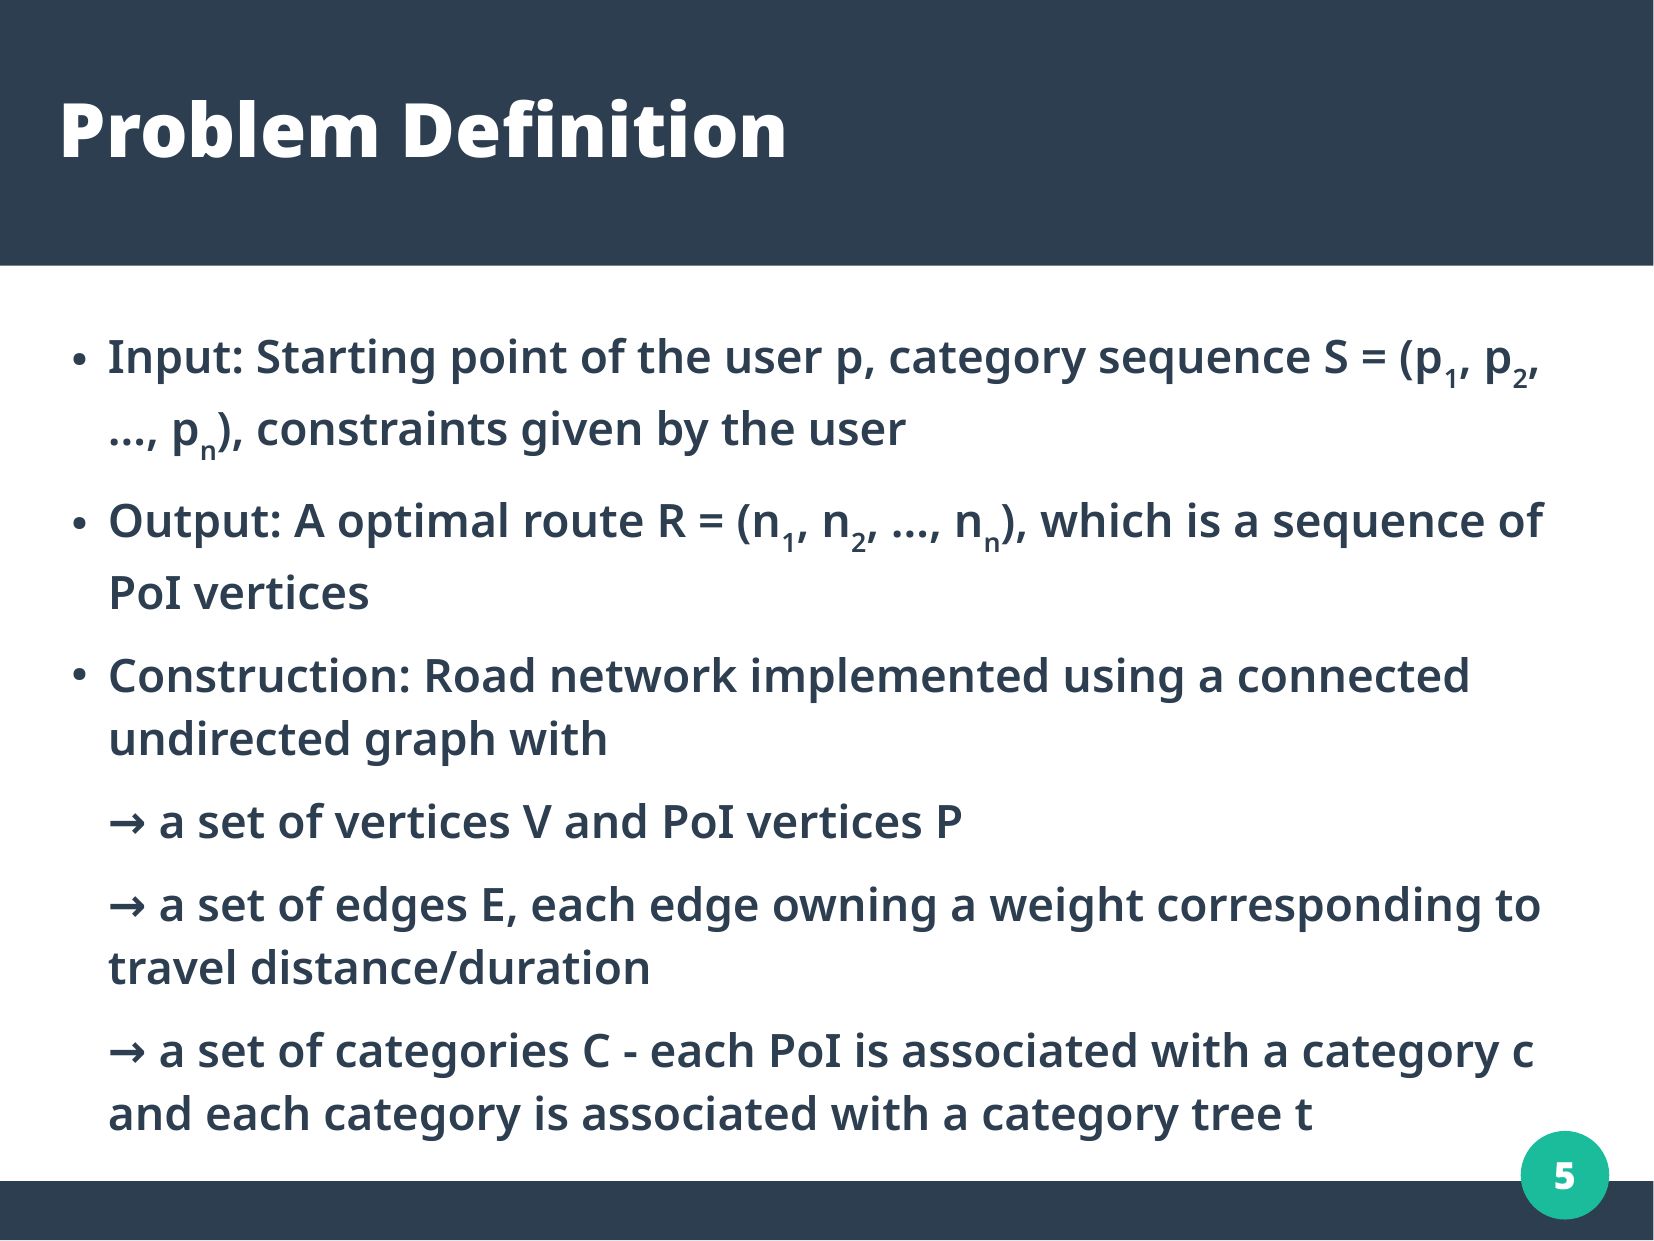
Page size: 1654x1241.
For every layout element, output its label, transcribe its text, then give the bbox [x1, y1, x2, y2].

title Problem Definition [59, 49, 1595, 207]
list Input: Starting point of the user p, category sequence S = (p1, p2, …, pn), constraints given by the user Output: A optimal route R = (n1, n2, …, nn), which is a sequence of PoI vertices Construction: Road network implemented using a connected undirected graph with → a set of vertices V and PoI vertices P → a set of edges E, each edge owning a weight corresponding to travel distance/duration → a set of categories C - each PoI is associated with a category c and each category is associated with a category tree t [59, 324, 1595, 1152]
